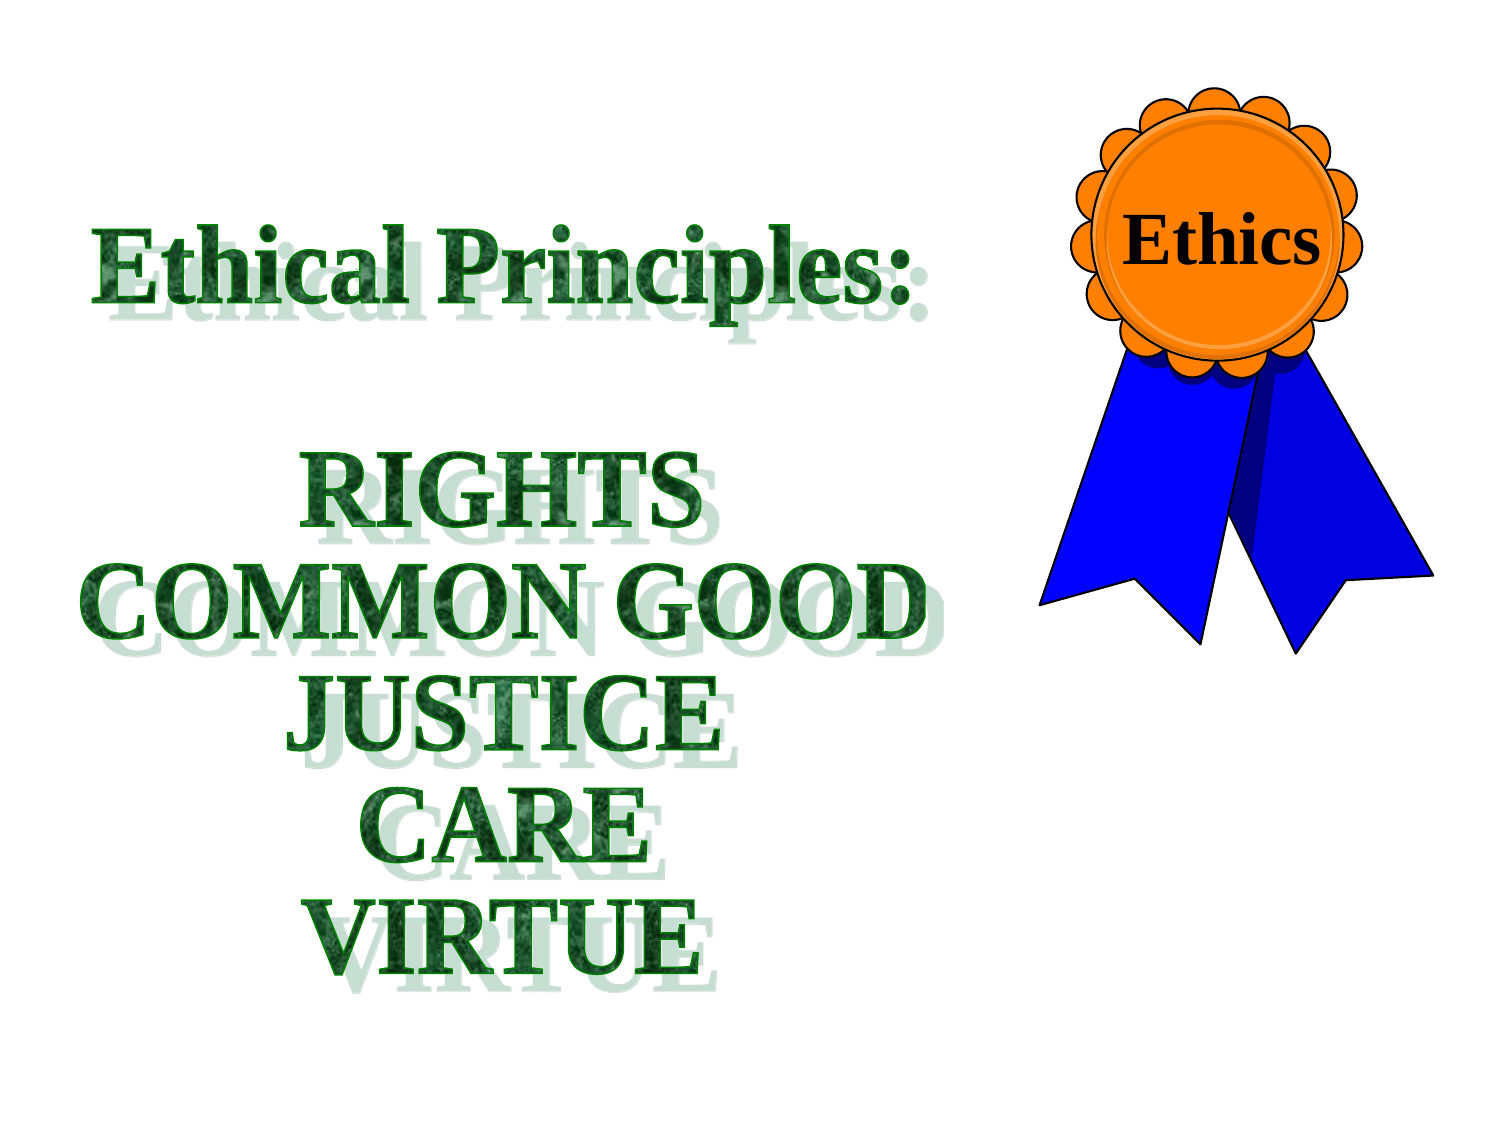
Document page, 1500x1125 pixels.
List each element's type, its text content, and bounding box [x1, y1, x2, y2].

text_box Ethical Principles: RIGHTS COMMON GOOD JUSTICE CARE VIRTUE [470, 676, 537, 750]
text_box Ethical Principles: RIGHTS COMMON GOOD JUSTICE CARE VIRTUE [285, 249, 327, 304]
text_box Ethical Principles: RIGHTS COMMON GOOD JUSTICE CARE VIRTUE [156, 563, 228, 639]
text_box Ethical Principles: RIGHTS COMMON GOOD JUSTICE CARE VIRTUE [337, 676, 409, 751]
text_box Ethical Principles: RIGHTS COMMON GOOD JUSTICE CARE VIRTUE [234, 564, 329, 638]
picture [1037, 87, 1436, 656]
text_box Ethical Principles: RIGHTS COMMON GOOD JUSTICE CARE VIRTUE [508, 788, 647, 862]
text_box Ethical Principles: RIGHTS COMMON GOOD JUSTICE CARE VIRTUE [287, 676, 333, 751]
text_box Ethical Principles: RIGHTS COMMON GOOD JUSTICE CARE VIRTUE [92, 229, 155, 303]
text_box Ethical Principles: RIGHTS COMMON GOOD JUSTICE CARE VIRTUE [656, 676, 720, 750]
text_box Ethical Principles: RIGHTS COMMON GOOD JUSTICE CARE VIRTUE [578, 249, 632, 303]
text_box Ethical Principles: RIGHTS COMMON GOOD JUSTICE CARE VIRTUE [542, 676, 576, 750]
text_box Ethical Principles: RIGHTS COMMON GOOD JUSTICE CARE VIRTUE [490, 900, 557, 974]
text_box Ethical Principles: RIGHTS COMMON GOOD JUSTICE CARE VIRTUE [379, 900, 414, 974]
text_box Ethical Principles: RIGHTS COMMON GOOD JUSTICE CARE VIRTUE [360, 787, 424, 863]
text_box Ethical Principles: RIGHTS COMMON GOOD JUSTICE CARE VIRTUE [497, 452, 576, 527]
text_box Ethical Principles: RIGHTS COMMON GOOD JUSTICE CARE VIRTUE [332, 250, 380, 304]
text_box Ethical Principles: RIGHTS COMMON GOOD JUSTICE CARE VIRTUE [416, 675, 465, 751]
text_box Ethics [1107, 182, 1338, 288]
text_box Ethical Principles: RIGHTS COMMON GOOD JUSTICE CARE VIRTUE [512, 564, 586, 638]
text_box Ethical Principles: RIGHTS COMMON GOOD JUSTICE CARE VIRTUE [418, 900, 494, 974]
text_box Ethical Principles: RIGHTS COMMON GOOD JUSTICE CARE VIRTUE [799, 249, 840, 304]
text_box Ethical Principles: RIGHTS COMMON GOOD JUSTICE CARE VIRTUE [845, 249, 881, 304]
text_box Ethical Principles: RIGHTS COMMON GOOD JUSTICE CARE VIRTUE [377, 452, 412, 527]
text_box Ethical Principles: RIGHTS COMMON GOOD JUSTICE CARE VIRTUE [780, 563, 852, 639]
text_box Ethical Principles: RIGHTS COMMON GOOD JUSTICE CARE VIRTUE [162, 239, 195, 304]
text_box Ethical Principles: RIGHTS COMMON GOOD JUSTICE CARE VIRTUE [652, 452, 701, 528]
text_box Ethical Principles: RIGHTS COMMON GOOD JUSTICE CARE VIRTUE [617, 563, 692, 639]
text_box Ethical Principles: RIGHTS COMMON GOOD JUSTICE CARE VIRTUE [710, 249, 763, 327]
text_box Ethical Principles: RIGHTS COMMON GOOD JUSTICE CARE VIRTUE [255, 251, 281, 303]
text_box Ethical Principles: RIGHTS COMMON GOOD JUSTICE CARE VIRTUE [578, 452, 646, 527]
text_box Ethical Principles: RIGHTS COMMON GOOD JUSTICE CARE VIRTUE [637, 249, 678, 304]
text_box Ethical Principles: RIGHTS COMMON GOOD JUSTICE CARE VIRTUE [635, 900, 699, 974]
text_box Ethical Principles: RIGHTS COMMON GOOD JUSTICE CARE VIRTUE [300, 452, 375, 527]
text_box Ethical Principles: RIGHTS COMMON GOOD JUSTICE CARE VIRTUE [419, 452, 494, 528]
text_box Ethical Principles: RIGHTS COMMON GOOD JUSTICE CARE VIRTUE [383, 224, 409, 303]
text_box Ethical Principles: RIGHTS COMMON GOOD JUSTICE CARE VIRTUE [502, 249, 545, 303]
text_box Ethical Principles: RIGHTS COMMON GOOD JUSTICE CARE VIRTUE [437, 229, 498, 303]
text_box Ethical Principles: RIGHTS COMMON GOOD JUSTICE CARE VIRTUE [332, 564, 427, 638]
text_box Ethical Principles: RIGHTS COMMON GOOD JUSTICE CARE VIRTUE [80, 563, 144, 639]
text_box Ethical Principles: RIGHTS COMMON GOOD JUSTICE CARE VIRTUE [434, 563, 506, 639]
text_box Ethical Principles: RIGHTS COMMON GOOD JUSTICE CARE VIRTUE [769, 224, 795, 303]
text_box Ethical Principles: RIGHTS COMMON GOOD JUSTICE CARE VIRTUE [432, 787, 507, 862]
text_box Ethical Principles: RIGHTS COMMON GOOD JUSTICE CARE VIRTUE [548, 251, 574, 303]
text_box Ethical Principles: RIGHTS COMMON GOOD JUSTICE CARE VIRTUE [858, 564, 925, 639]
text_box Ethical Principles: RIGHTS COMMON GOOD JUSTICE CARE VIRTUE [197, 224, 252, 303]
text_box Ethical Principles: RIGHTS COMMON GOOD JUSTICE CARE VIRTUE [682, 251, 708, 303]
text_box Ethical Principles: RIGHTS COMMON GOOD JUSTICE CARE VIRTUE [584, 675, 647, 751]
text_box Ethical Principles: RIGHTS COMMON GOOD JUSTICE CARE VIRTUE [301, 900, 375, 975]
text_box Ethical Principles: RIGHTS COMMON GOOD JUSTICE CARE VIRTUE [560, 900, 632, 975]
text_box Ethical Principles: RIGHTS COMMON GOOD JUSTICE CARE VIRTUE [698, 563, 771, 639]
